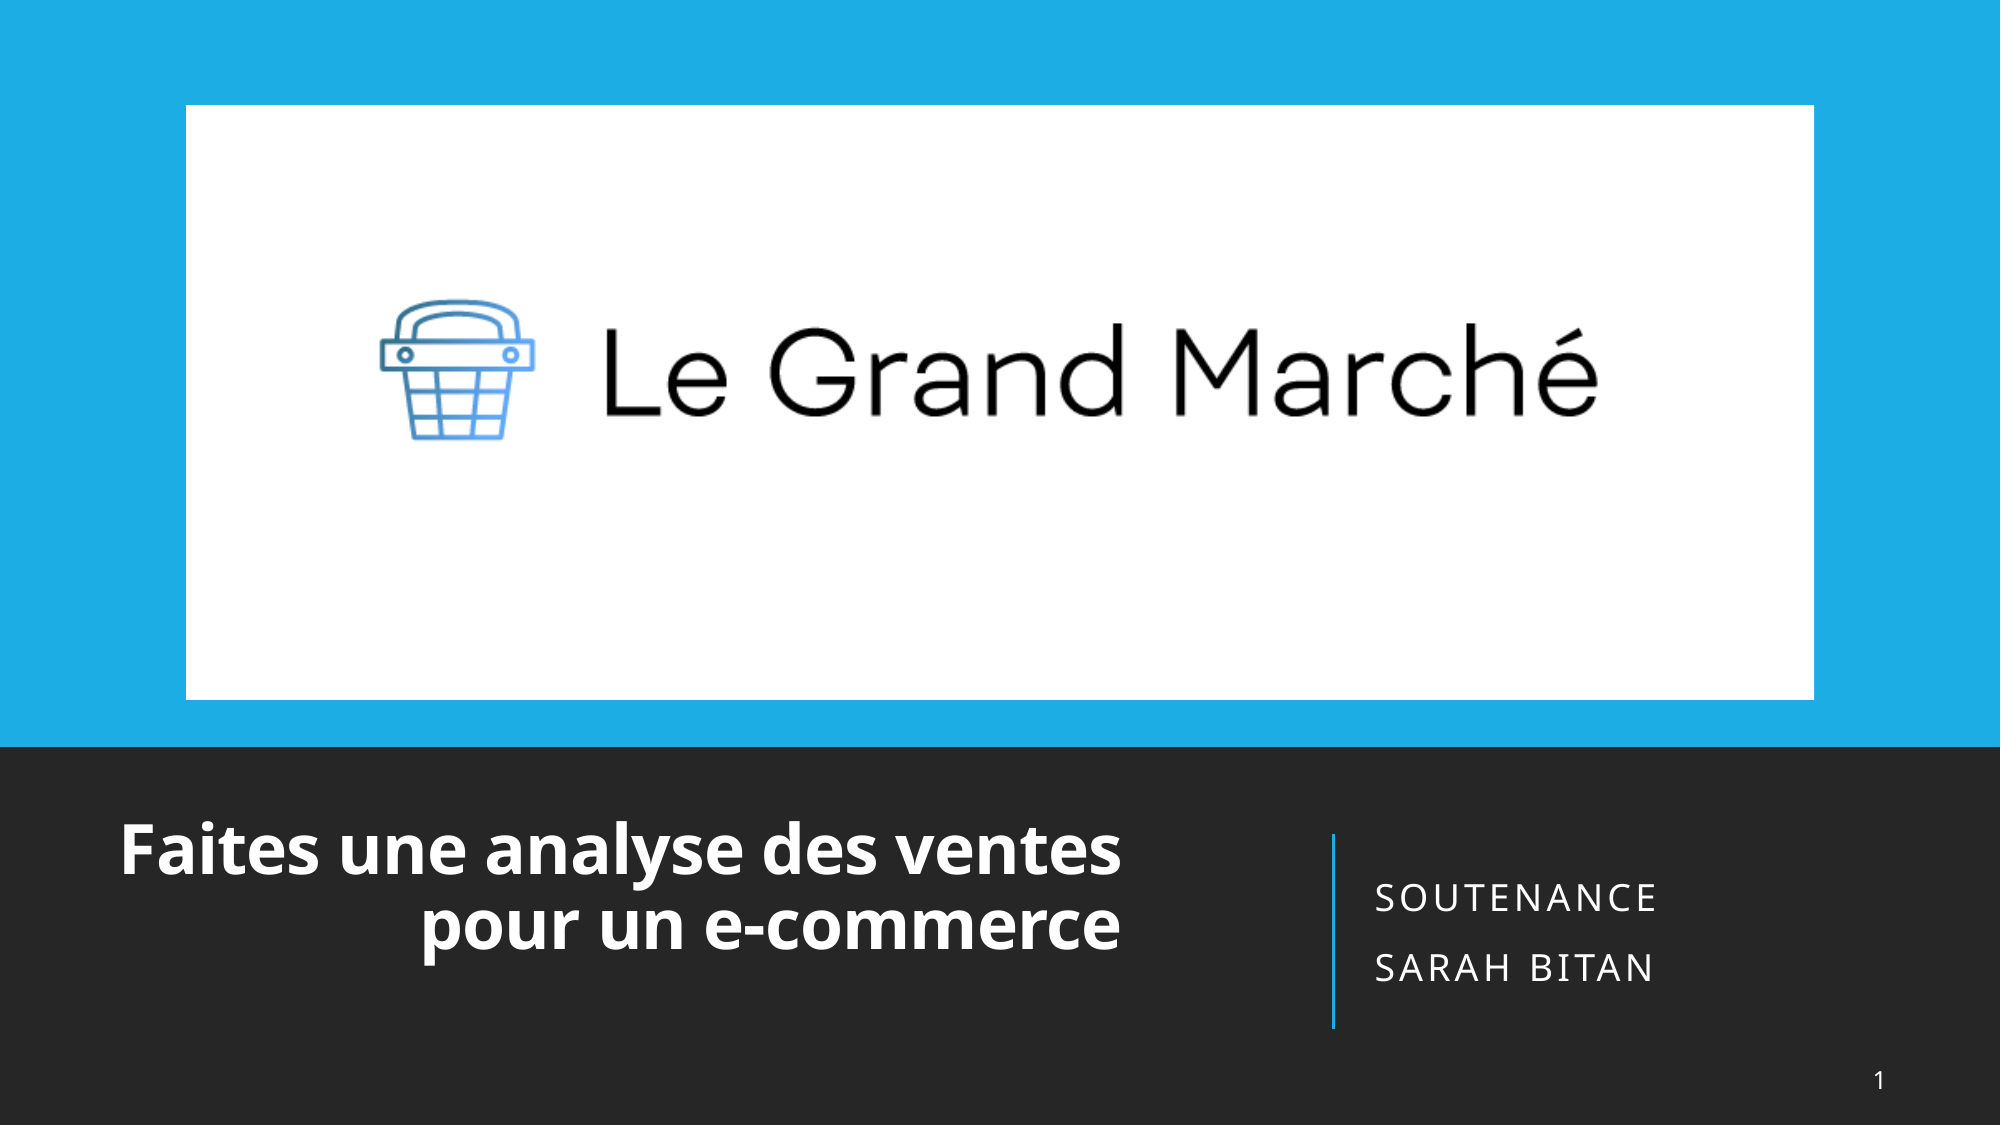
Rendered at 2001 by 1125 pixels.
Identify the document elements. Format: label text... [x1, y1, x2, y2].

picture [186, 105, 1815, 700]
title Faites une analyse des ventes pour un e-commerce [103, 804, 1307, 1058]
slide_number <numéro> [1857, 1041, 1932, 1123]
text_box [0, 0, 2000, 1125]
subtitle Soutenance Sarah bitan [1359, 808, 1897, 1054]
